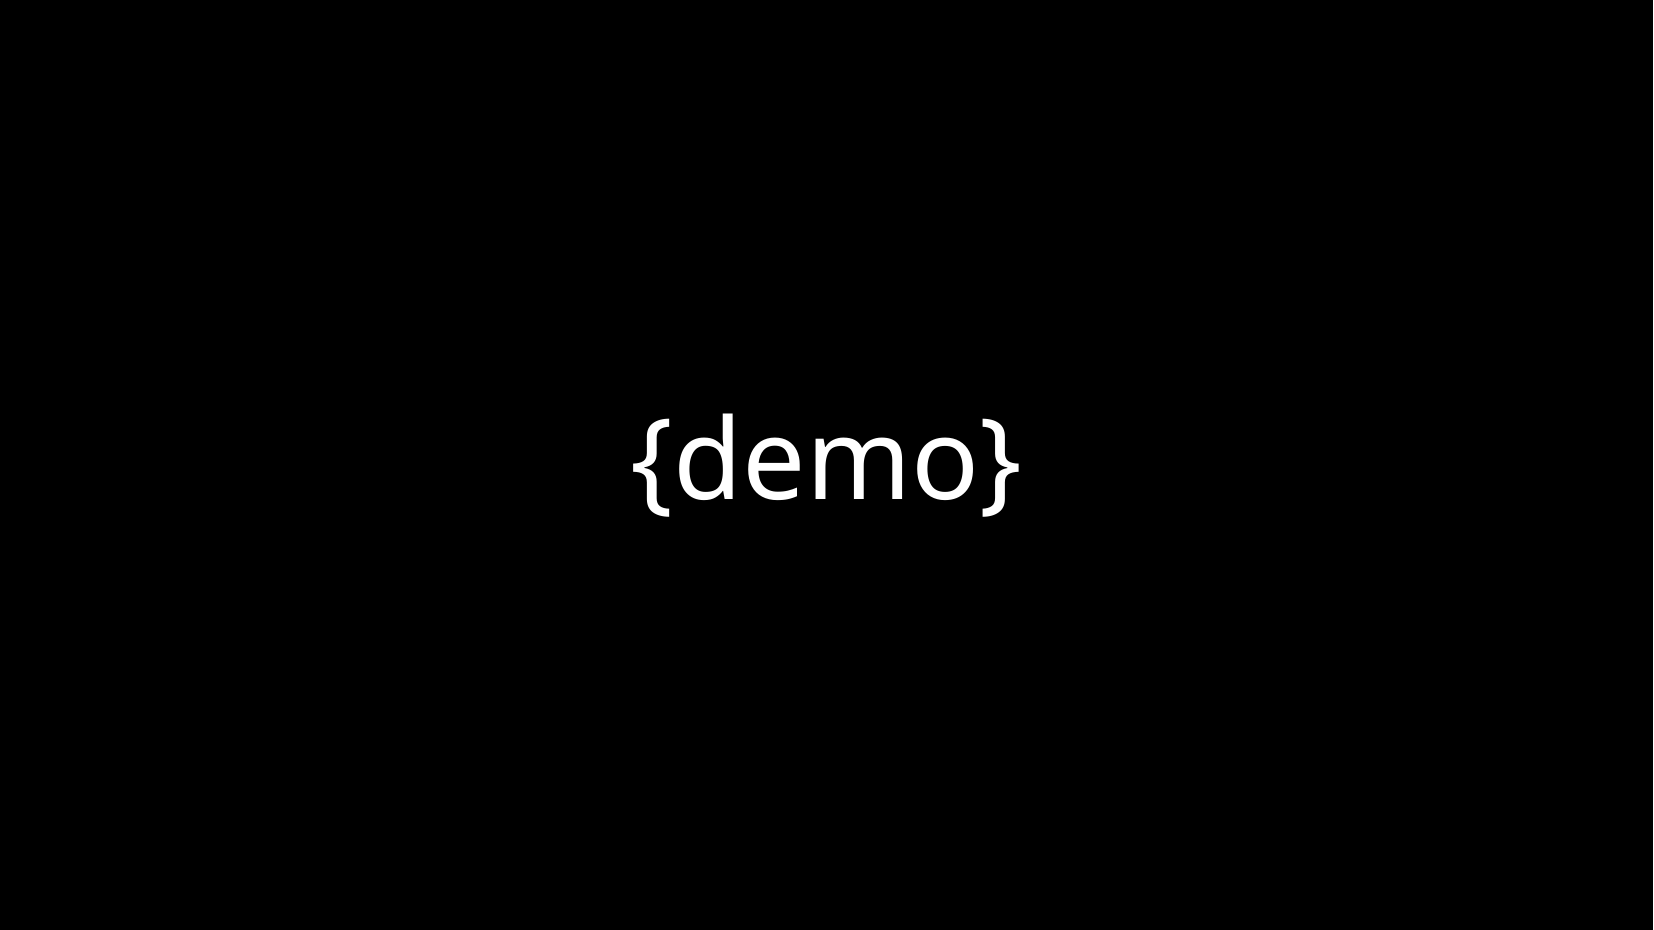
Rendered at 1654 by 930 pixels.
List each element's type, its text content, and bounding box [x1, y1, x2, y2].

subtitle {demo} [82, 112, 1571, 799]
